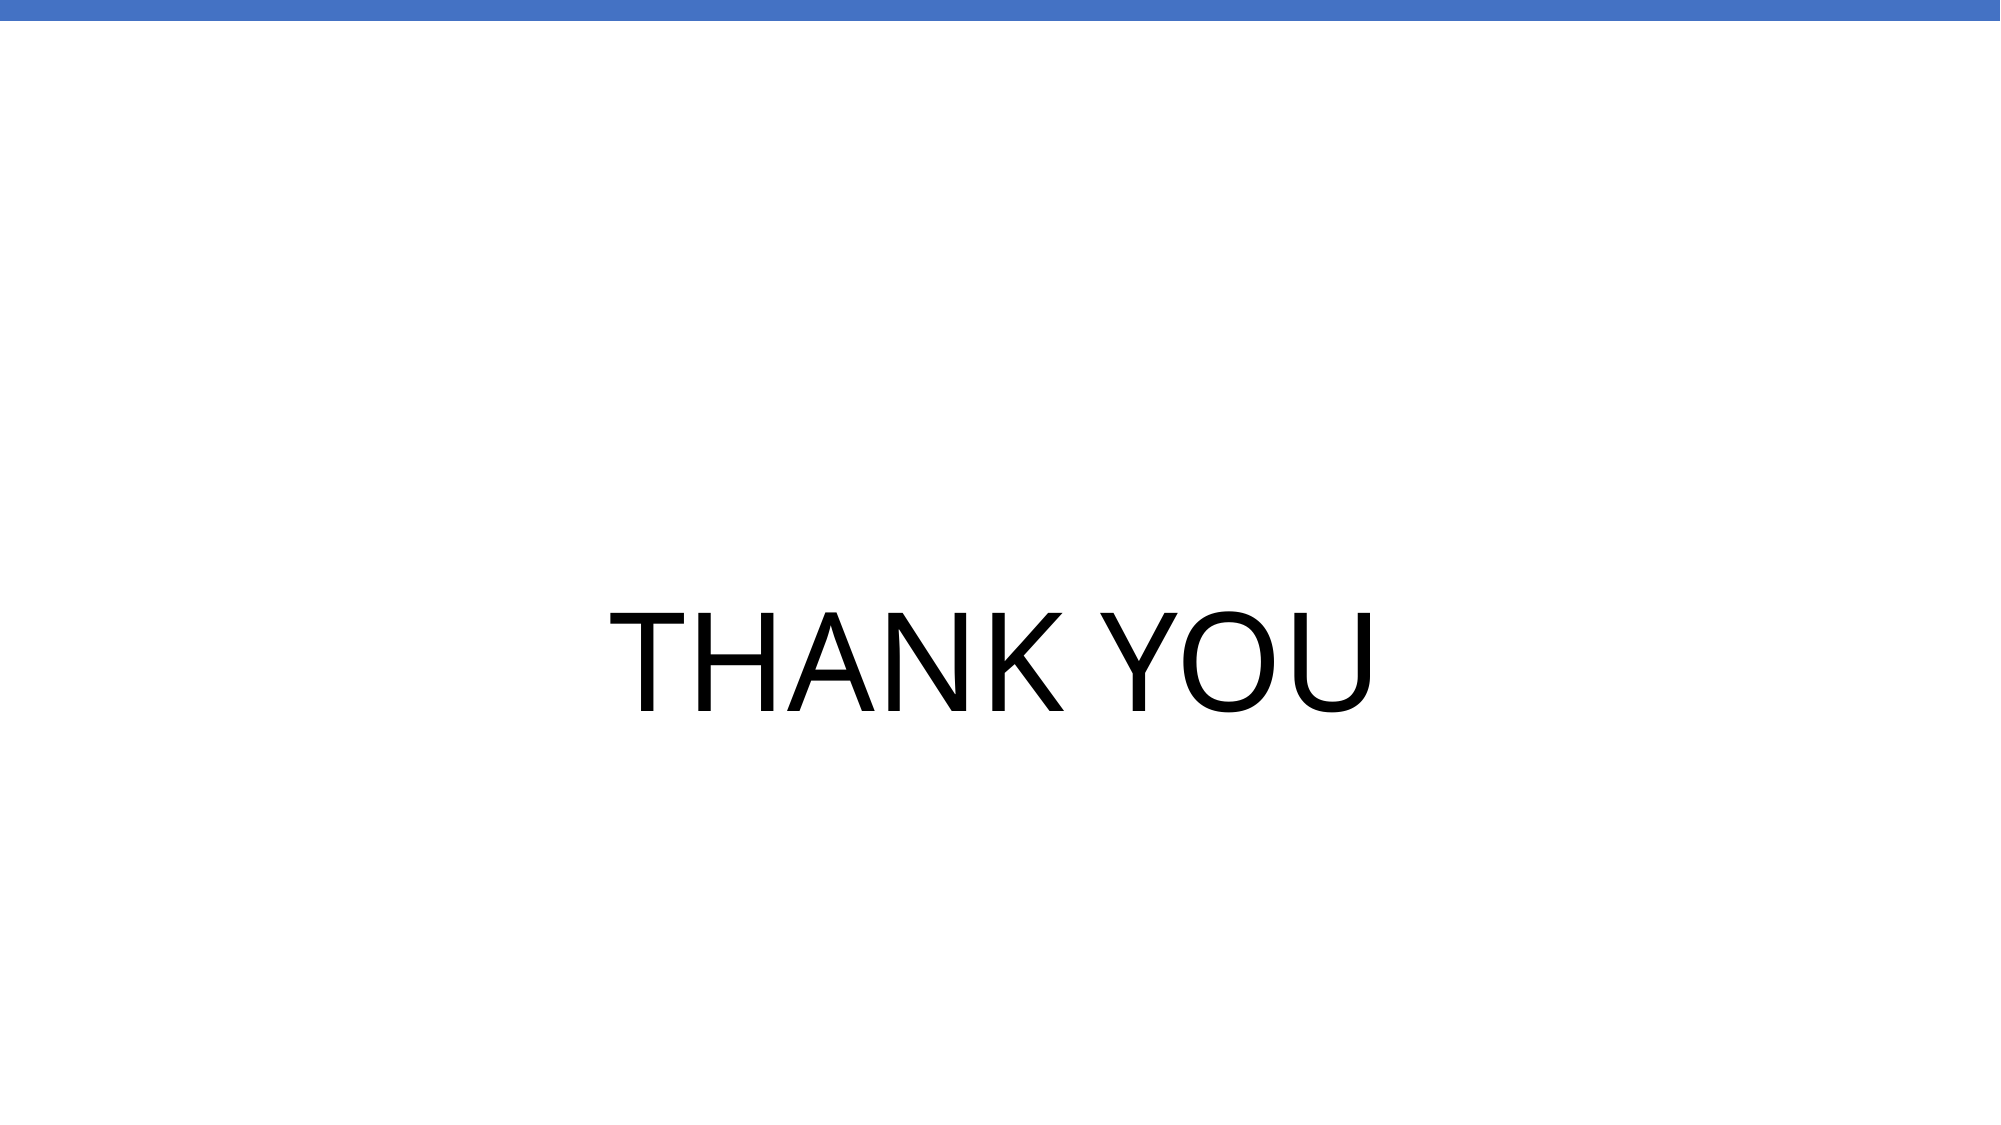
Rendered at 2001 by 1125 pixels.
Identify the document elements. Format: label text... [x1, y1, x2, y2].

title THANK YOU [0, 52, 2000, 749]
text_box [0, 0, 2000, 21]
